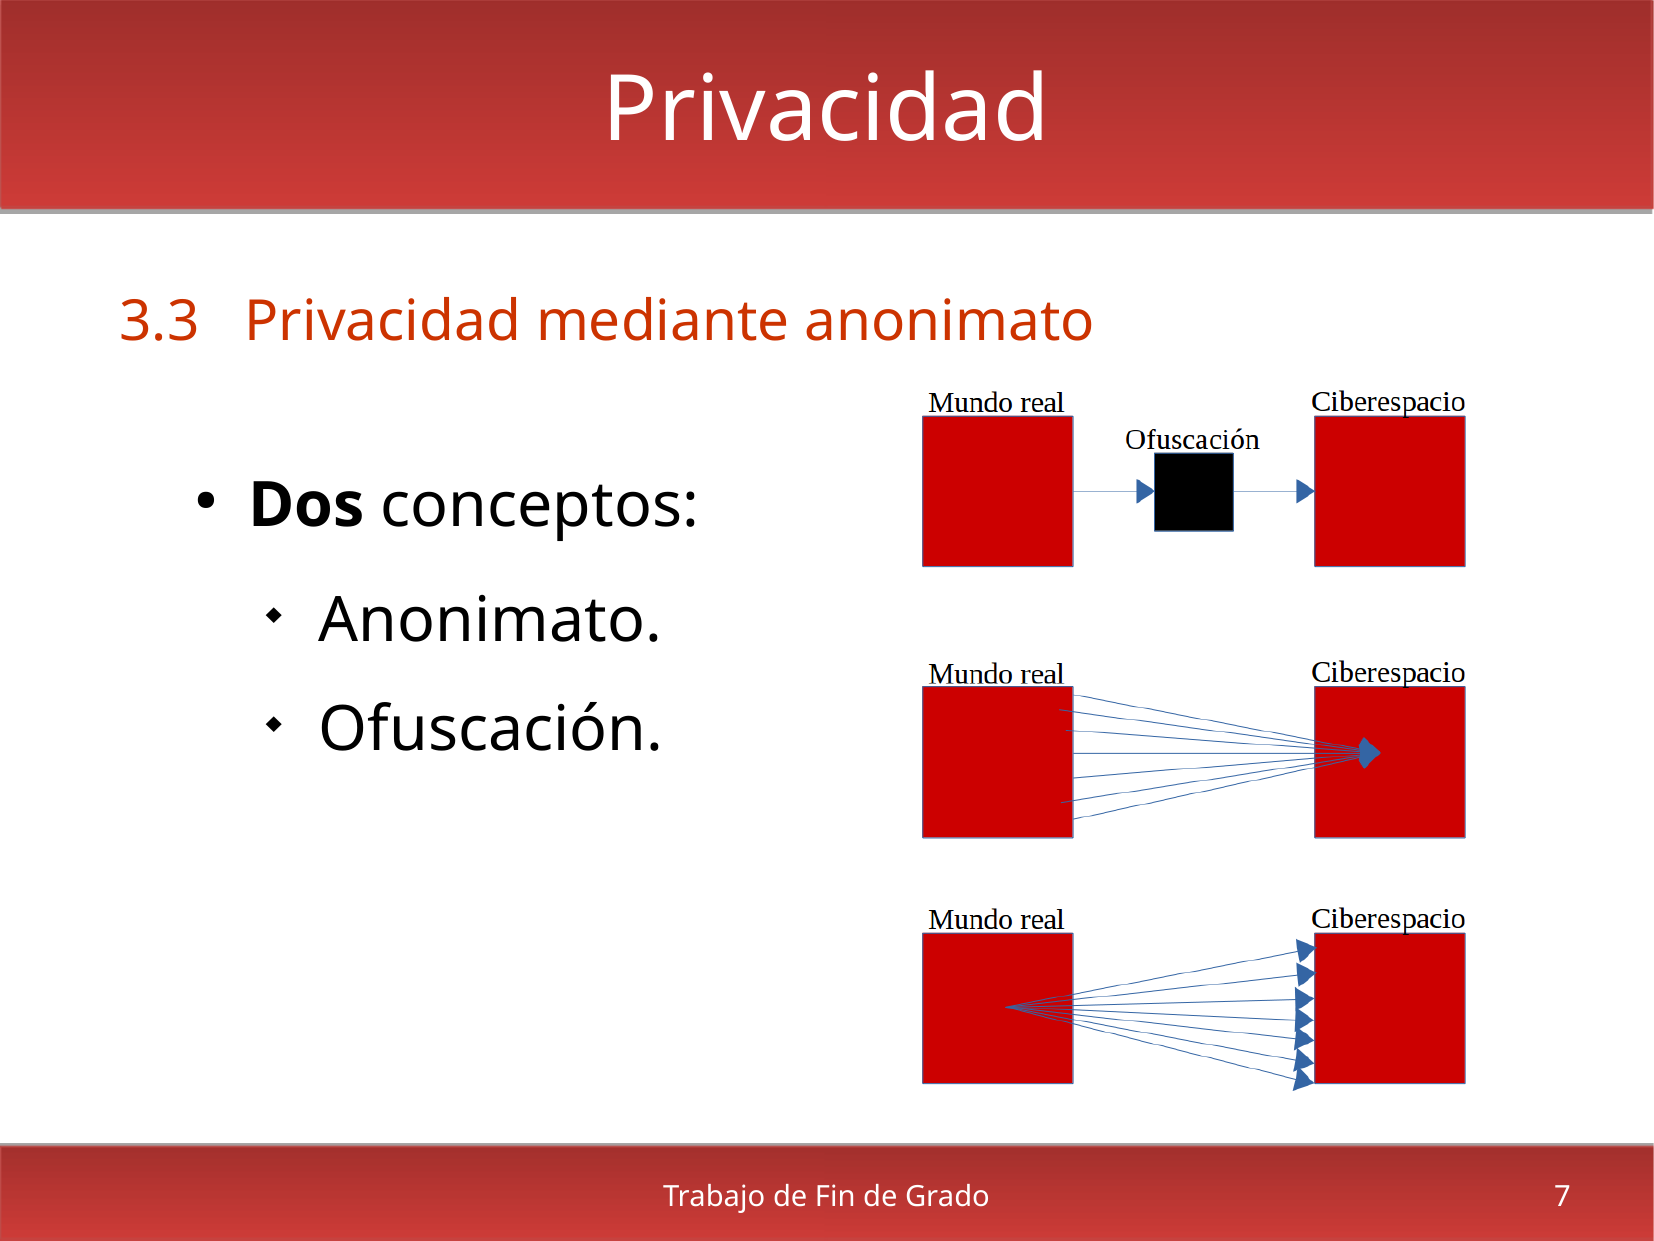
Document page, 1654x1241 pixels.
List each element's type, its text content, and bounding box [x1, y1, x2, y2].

picture [0, 1143, 1654, 1241]
title Privacidad [59, 31, 1595, 178]
picture [912, 383, 1477, 1093]
list Dos conceptos: Anonimato. Ofuscación. [177, 338, 1506, 1063]
picture [0, 0, 1654, 214]
list 3.3 Privacidad mediante anonimato [59, 279, 1182, 414]
